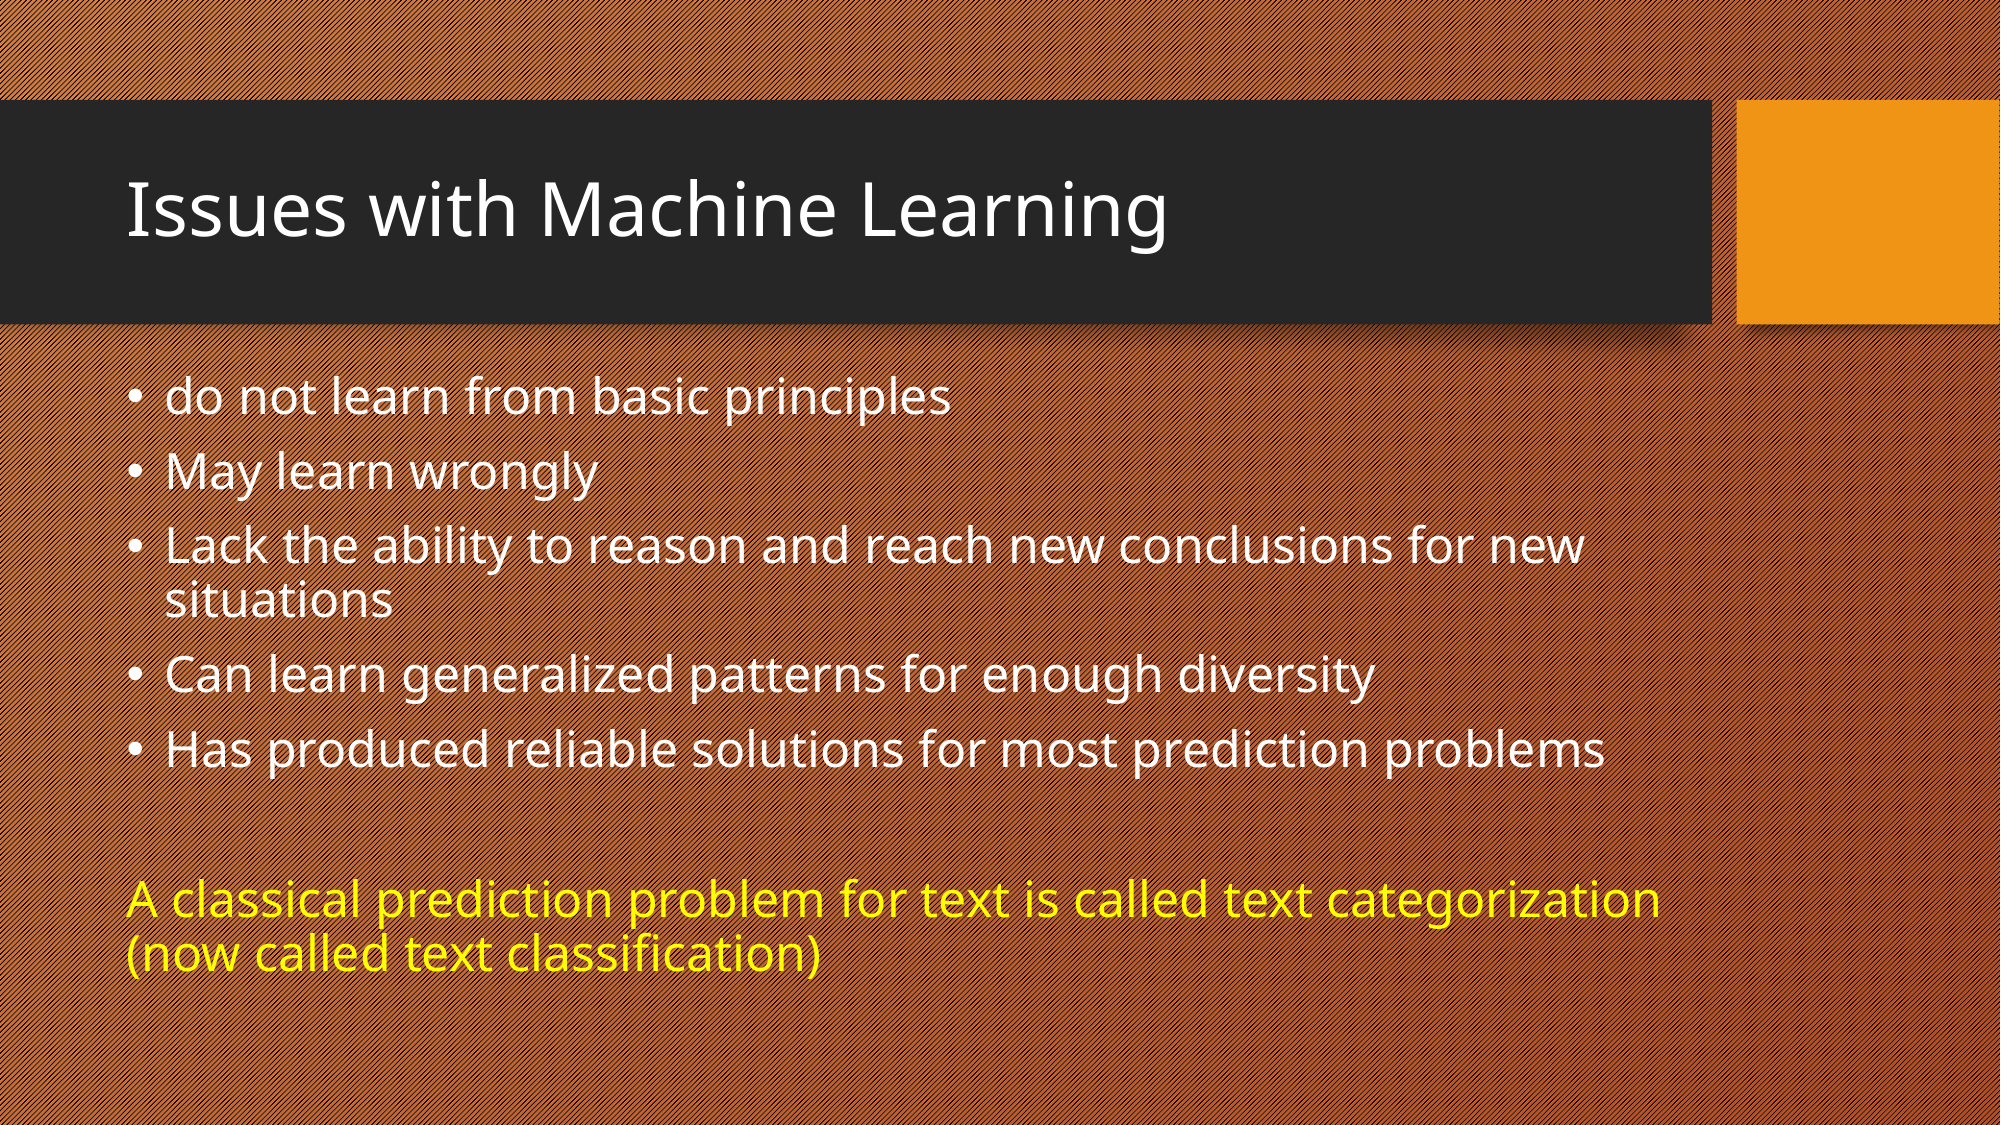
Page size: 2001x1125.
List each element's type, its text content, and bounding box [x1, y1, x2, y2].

title Issues with Machine Learning [111, 123, 1689, 301]
list do not learn from basic principles May learn wrongly Lack the ability to reason and reach new conclusions for new situations Can learn generalized patterns for enough diversity Has produced reliable solutions for most prediction problems A classical prediction problem for text is called text categorization (now called text classification) [111, 363, 1718, 1097]
picture [0, 0, 2000, 1125]
